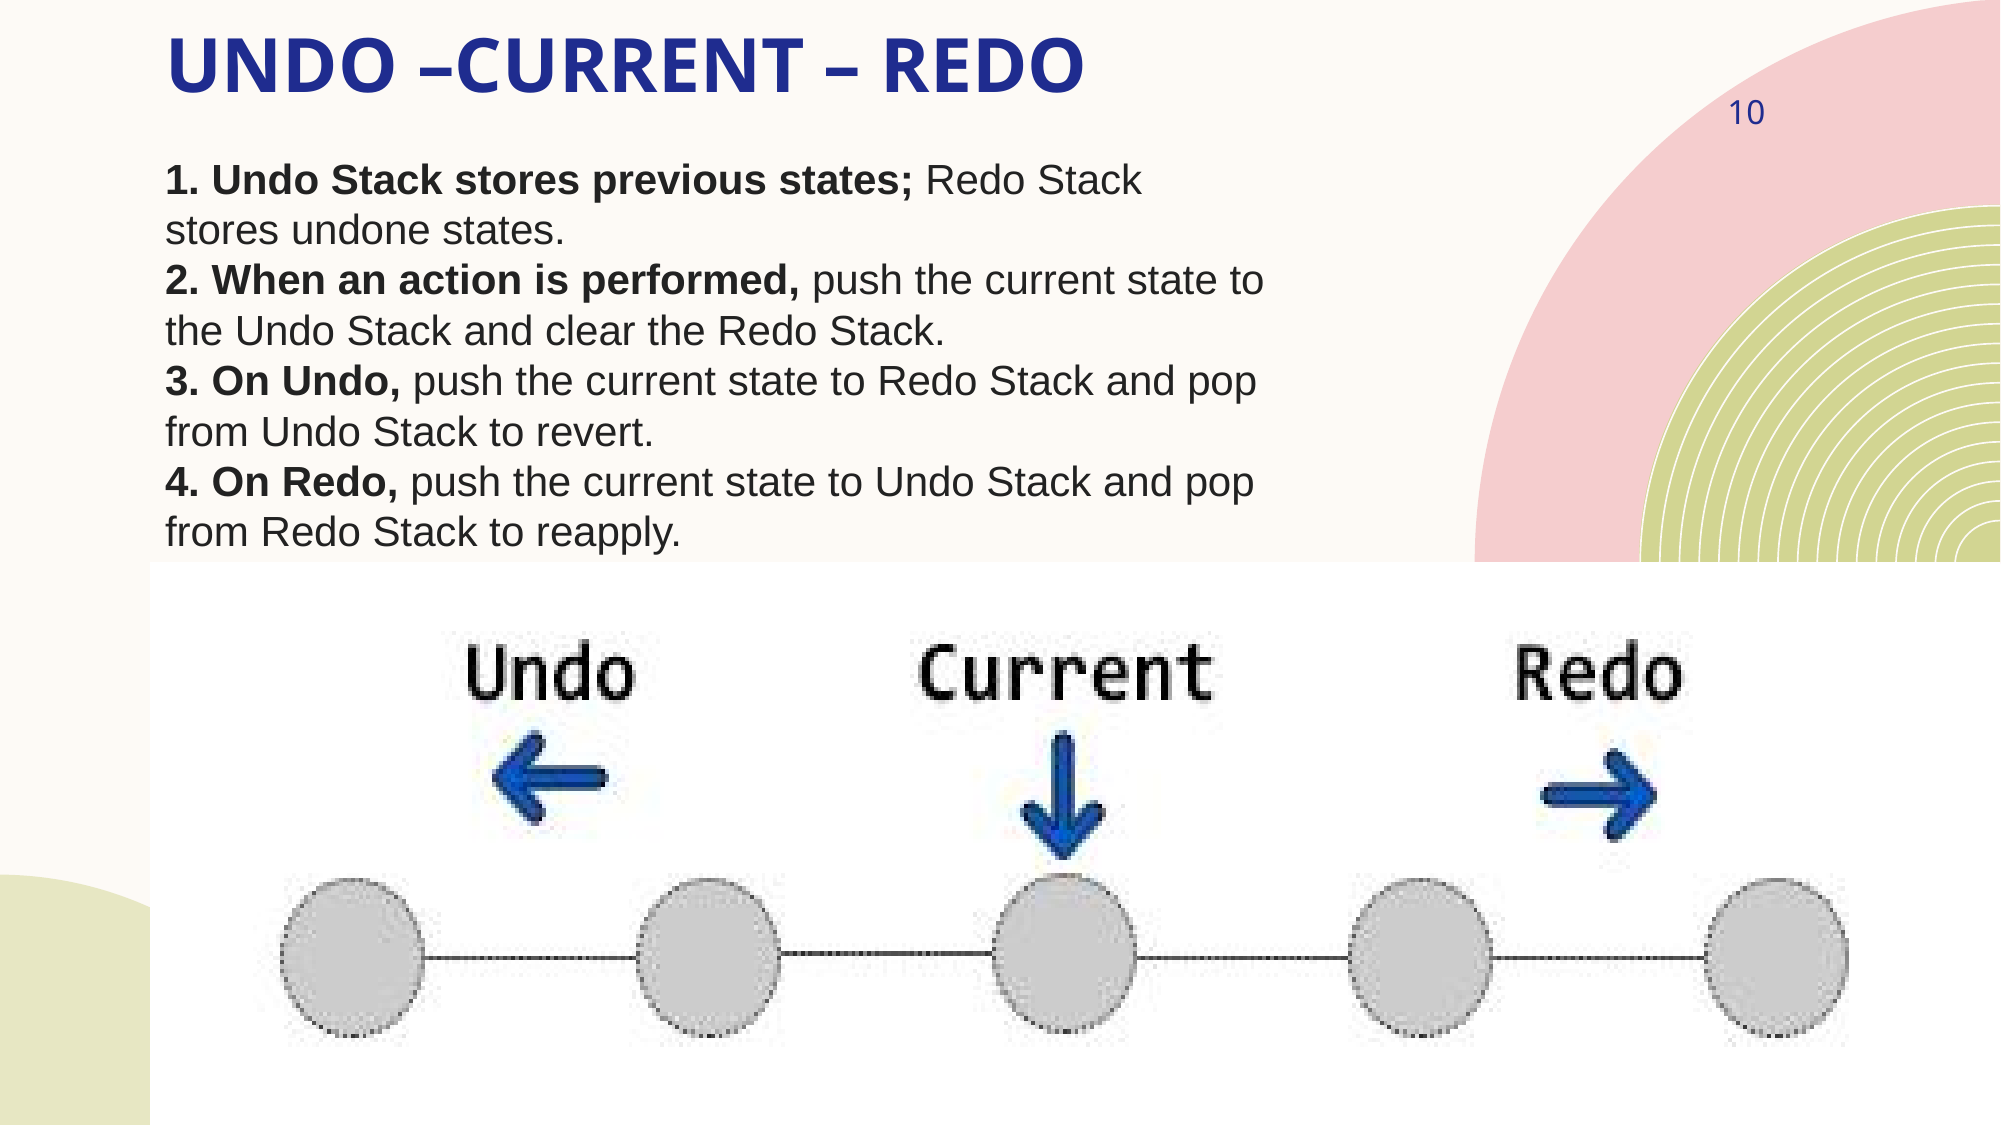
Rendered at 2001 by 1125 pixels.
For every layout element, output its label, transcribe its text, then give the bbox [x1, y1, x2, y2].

slide_number 10 [1712, 75, 1875, 153]
list 1. Undo Stack stores previous states; Redo Stack stores undone states. 2. When an action is performed, push the current state to the Undo Stack and clear the Redo Stack. 3. On Undo, push the current state to Redo Stack and pop from Undo Stack to revert. 4. On Redo, push the current state to Undo Stack and pop from Redo Stack to reapply. 5. To undo a redo, just press Undo again — it reverses the last Redo action. [150, 152, 1283, 562]
picture [150, 562, 2000, 1125]
title UNDO –CURRENT – REDO [150, 0, 1437, 108]
